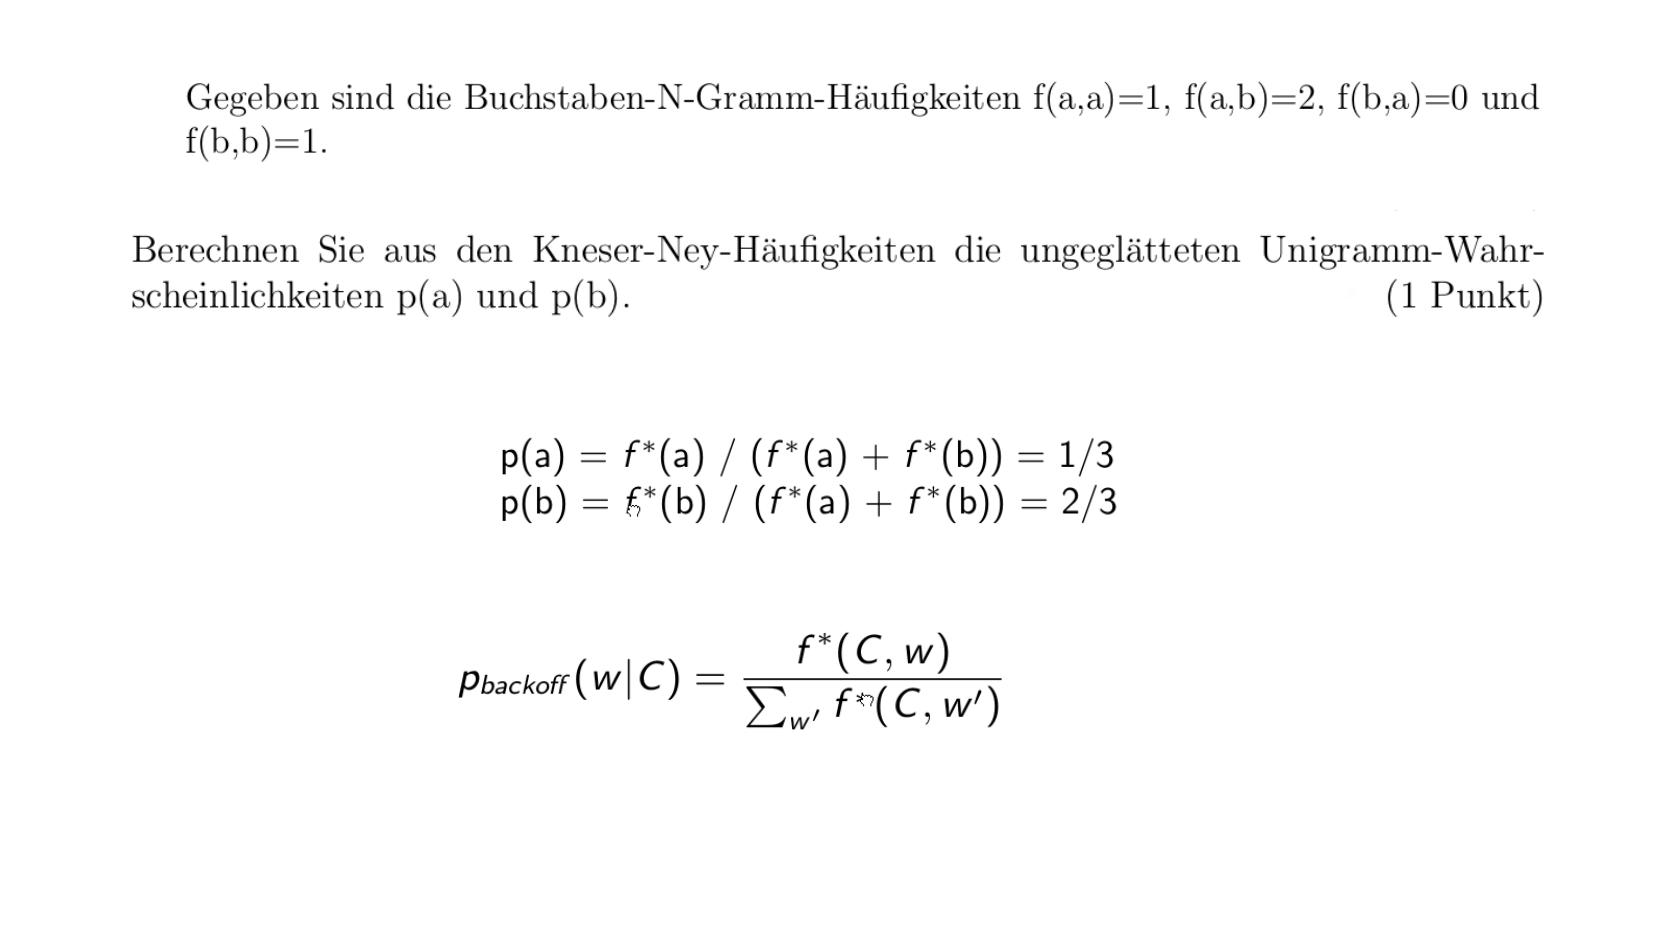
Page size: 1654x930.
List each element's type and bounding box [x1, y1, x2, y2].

picture [60, 209, 1599, 345]
picture [434, 611, 1051, 766]
picture [117, 75, 1591, 172]
picture [480, 433, 1181, 540]
